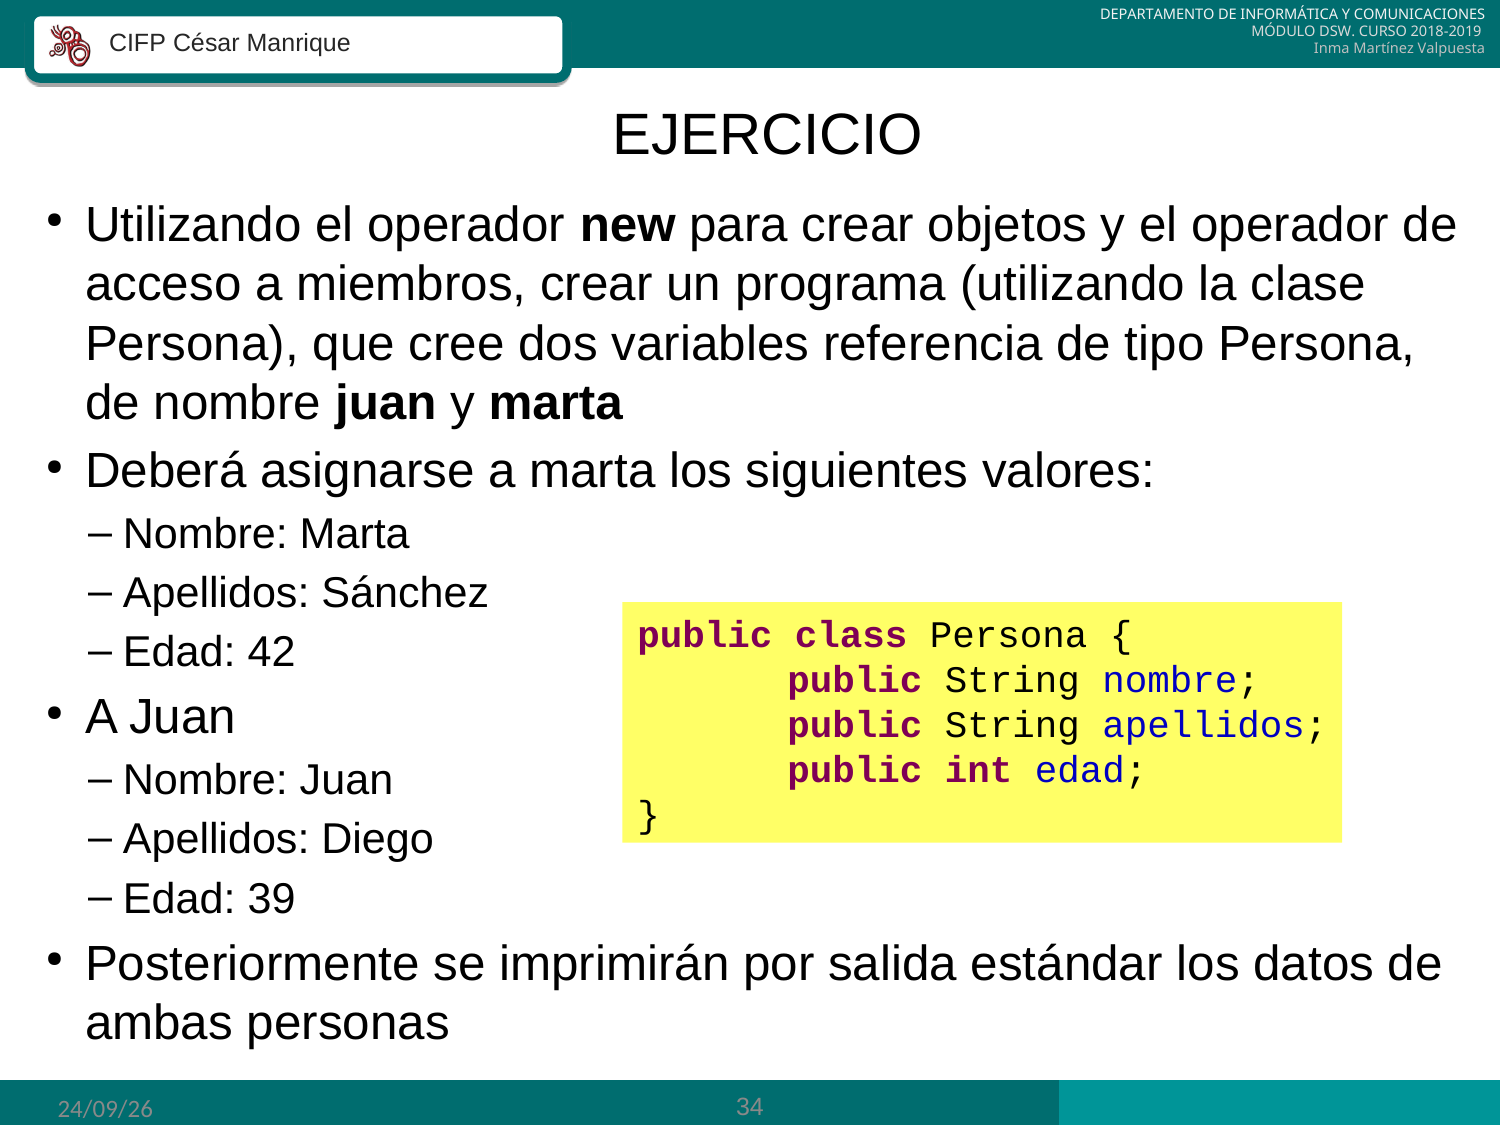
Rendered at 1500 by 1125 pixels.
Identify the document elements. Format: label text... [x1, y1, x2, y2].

text_box public class Persona { public String nombre; public String apellidos; public int edad; } [622, 602, 1343, 843]
title EJERCICIO [17, 90, 1483, 173]
text_box <número> [512, 1082, 988, 1125]
picture [47, 23, 93, 67]
text_box 18/09/18 [42, 1085, 344, 1125]
list Utilizando el operador new para crear objetos y el operador de acceso a miembros, crear un programa (utilizando la clase Persona), que cree dos variables referencia de tipo Persona, de nombre juan y marta Deberá asignarse a marta los siguientes valores: Nombre: Marta Apellidos: Sánchez Edad: 42 A Juan Nombre: Juan Apellidos: Diego Edad: 39 Posteriormente se imprimirán por salida estándar los datos de ambas personas [17, 184, 1483, 1059]
